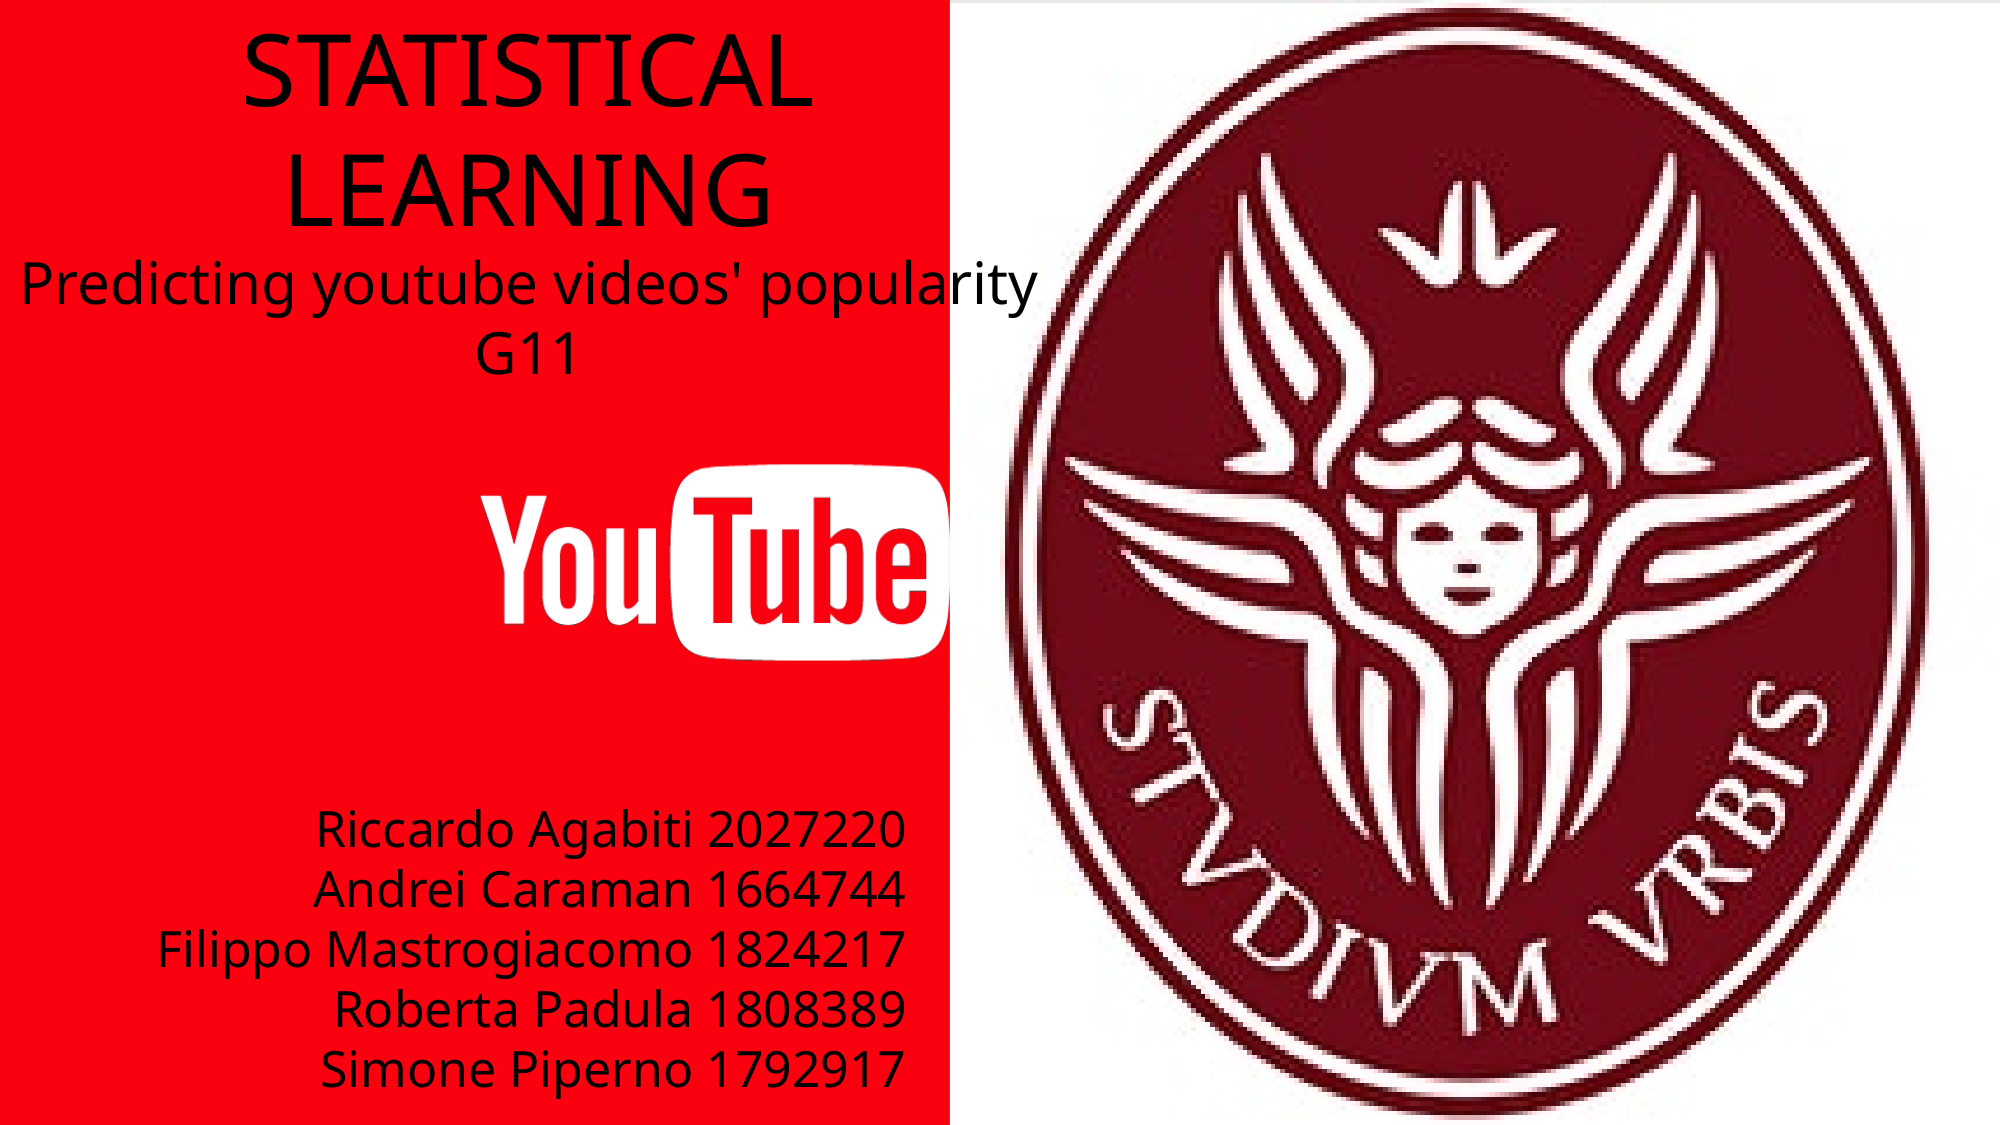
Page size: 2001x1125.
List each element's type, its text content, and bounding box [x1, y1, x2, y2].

picture [0, 0, 2000, 1125]
text_box Riccardo Agabiti 2027220 Andrei Caraman 1664744 Filippo Mastrogiacomo 1824217 Roberta Padula 1808389 Simone Piperno 1792917 [141, 790, 934, 1105]
text_box STATISTICAL LEARNING Predicting youtube videos' popularity G11 [2, 0, 1056, 393]
